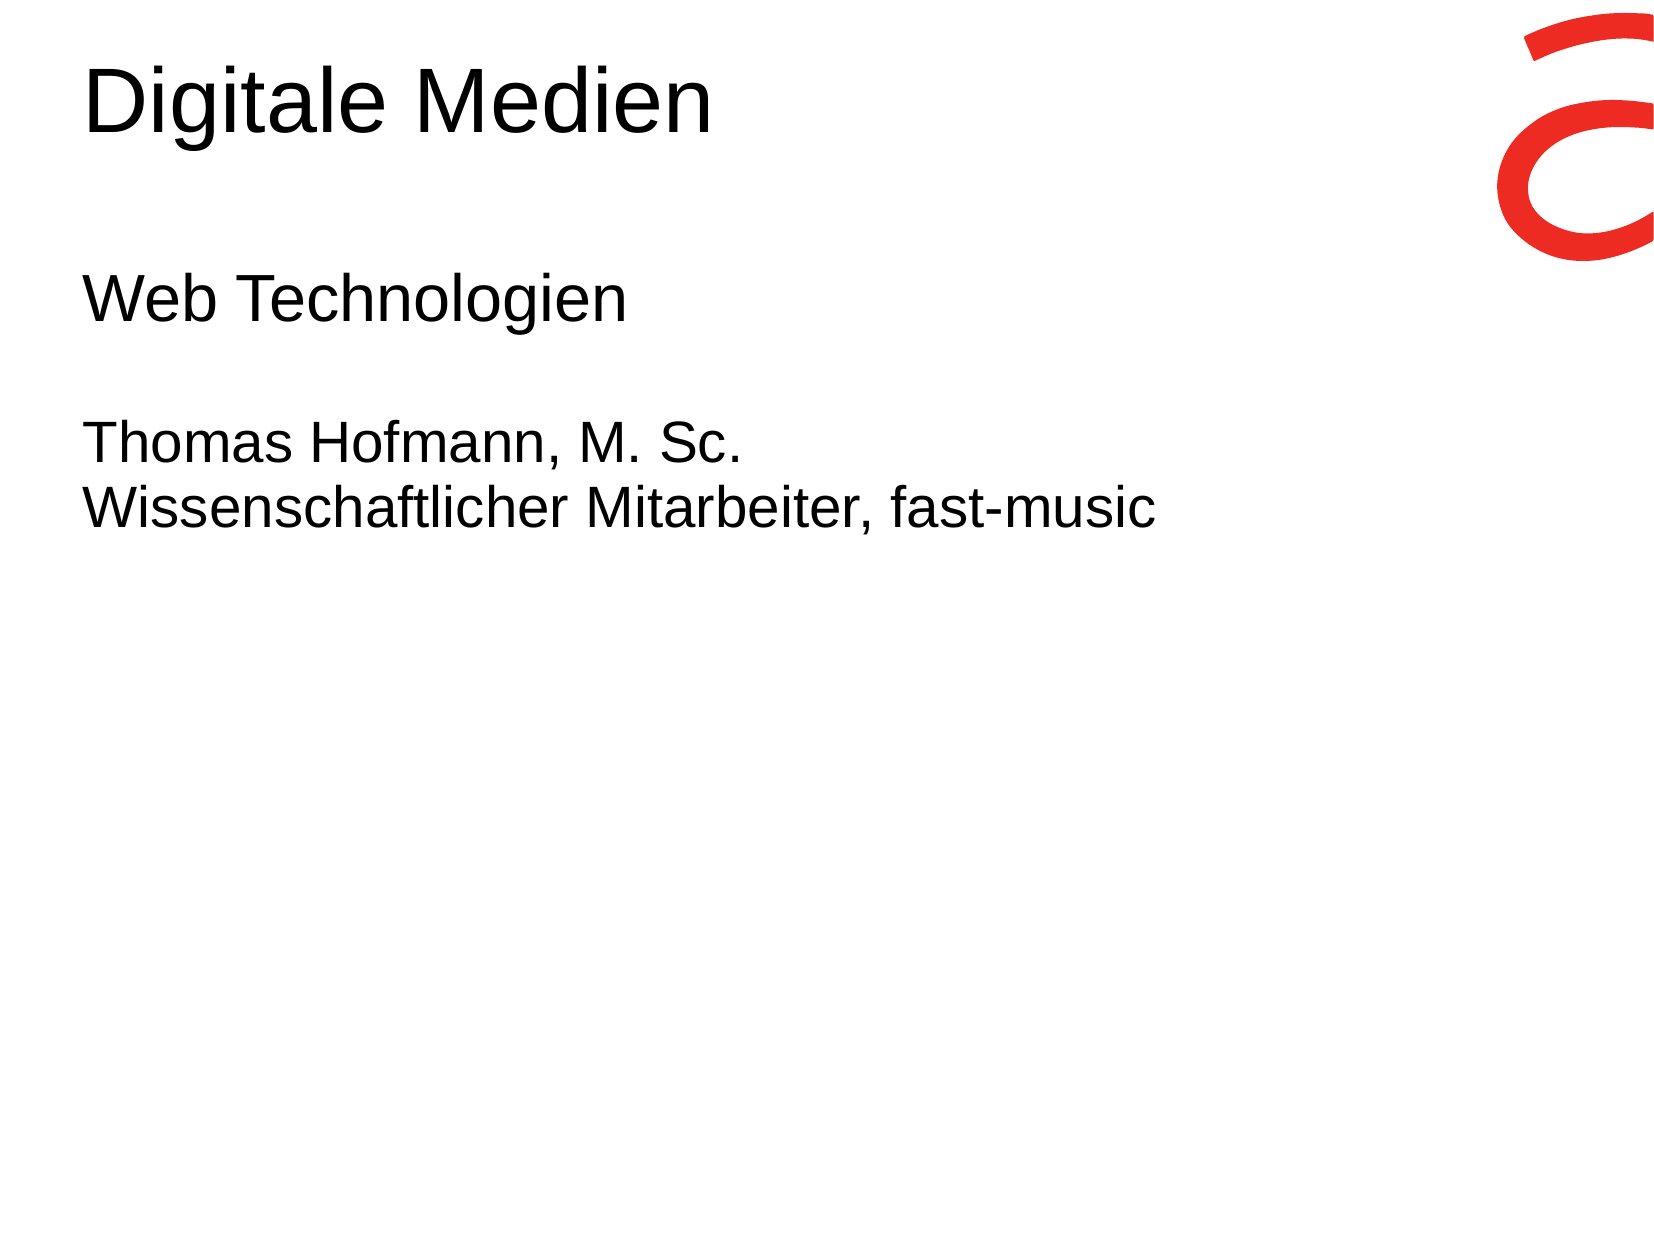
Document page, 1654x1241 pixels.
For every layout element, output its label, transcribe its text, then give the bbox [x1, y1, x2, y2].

title Digitale Medien [82, 49, 1571, 257]
subtitle Web Technologien Thomas Hofmann, M. Sc. Wissenschaftlicher Mitarbeiter, fast-music [82, 260, 1571, 980]
